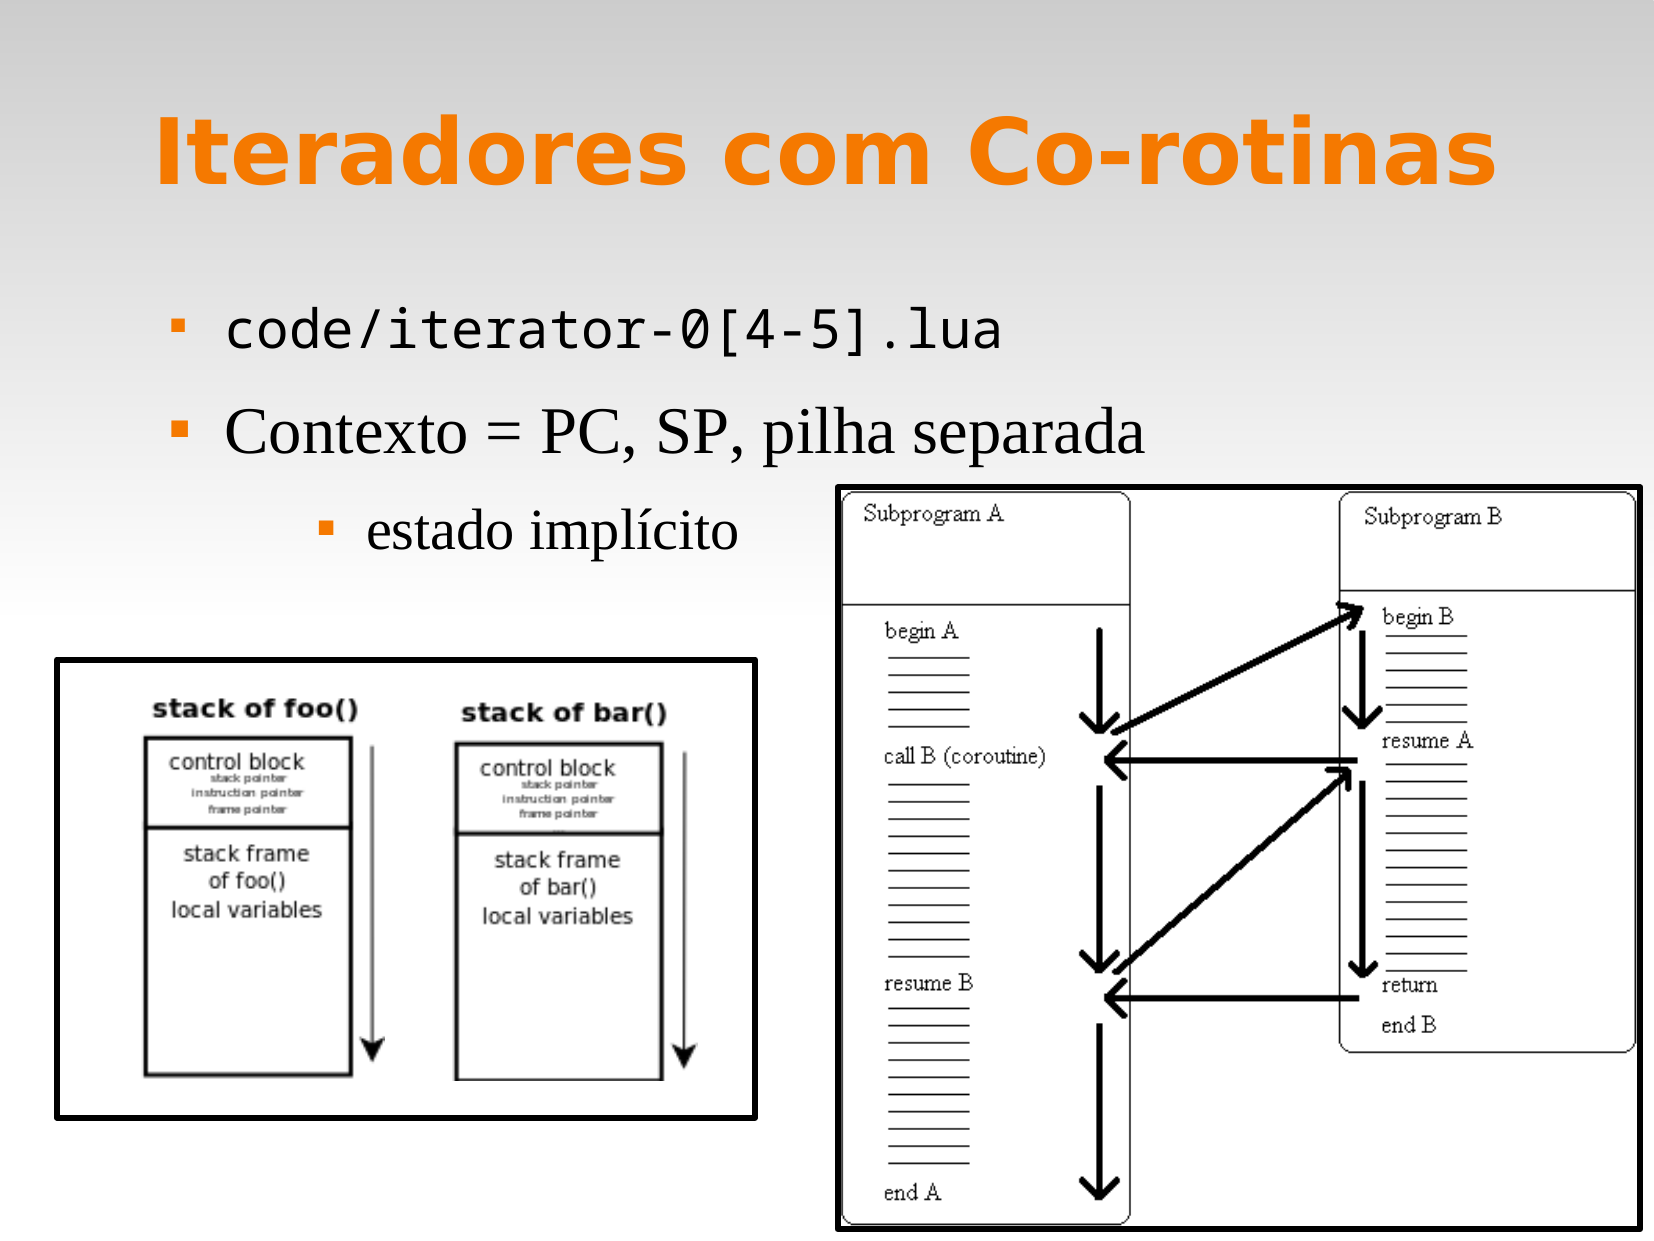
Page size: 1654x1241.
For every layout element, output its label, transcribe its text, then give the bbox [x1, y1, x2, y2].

picture [449, 695, 698, 1081]
title Iteradores com Co-rotinas [82, 49, 1571, 257]
list code/iterator-0[4-5].lua Contexto = PC, SP, pilha separada estado implícito [82, 290, 1571, 1109]
picture [840, 490, 1638, 1227]
picture [138, 695, 385, 1085]
text_box [56, 659, 756, 1118]
